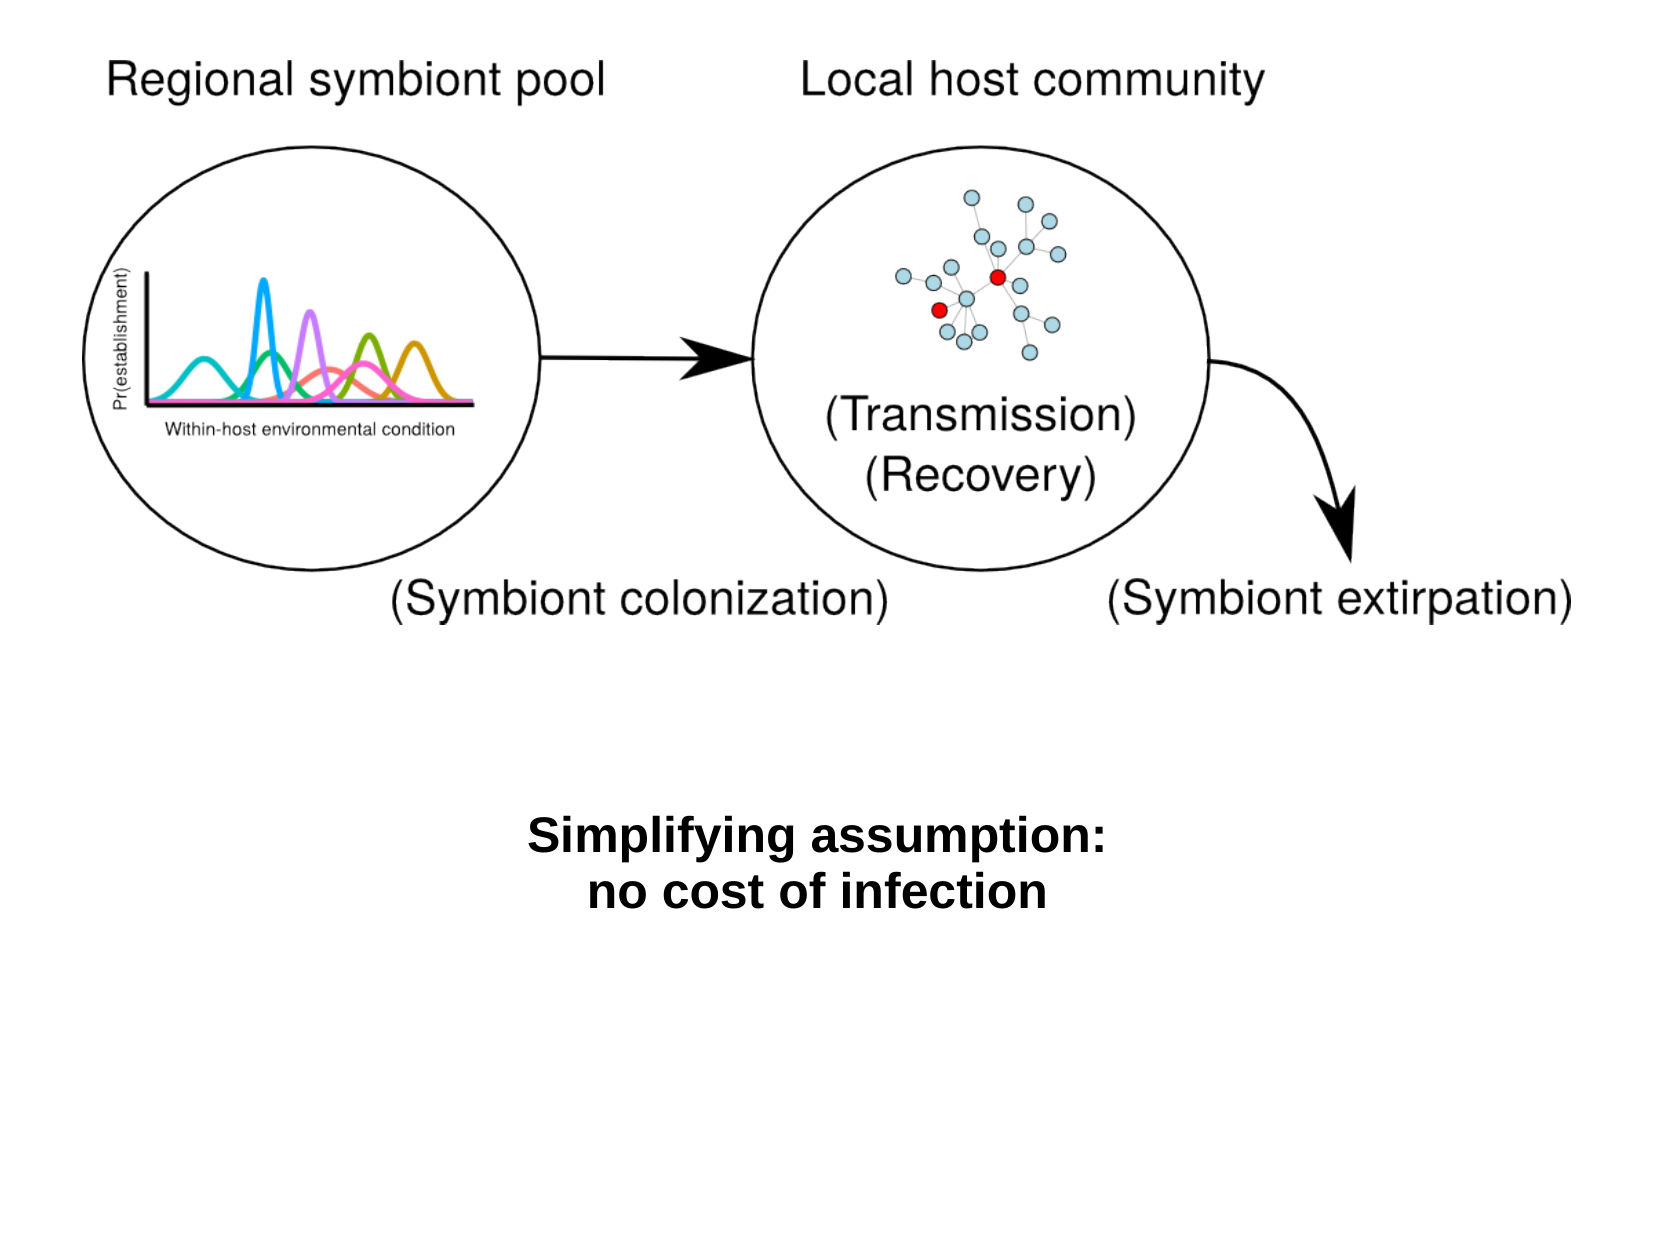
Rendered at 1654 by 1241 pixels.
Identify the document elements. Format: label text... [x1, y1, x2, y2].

picture [82, 60, 1571, 626]
text_box Simplifying assumption: no cost of infection [60, 799, 1576, 941]
